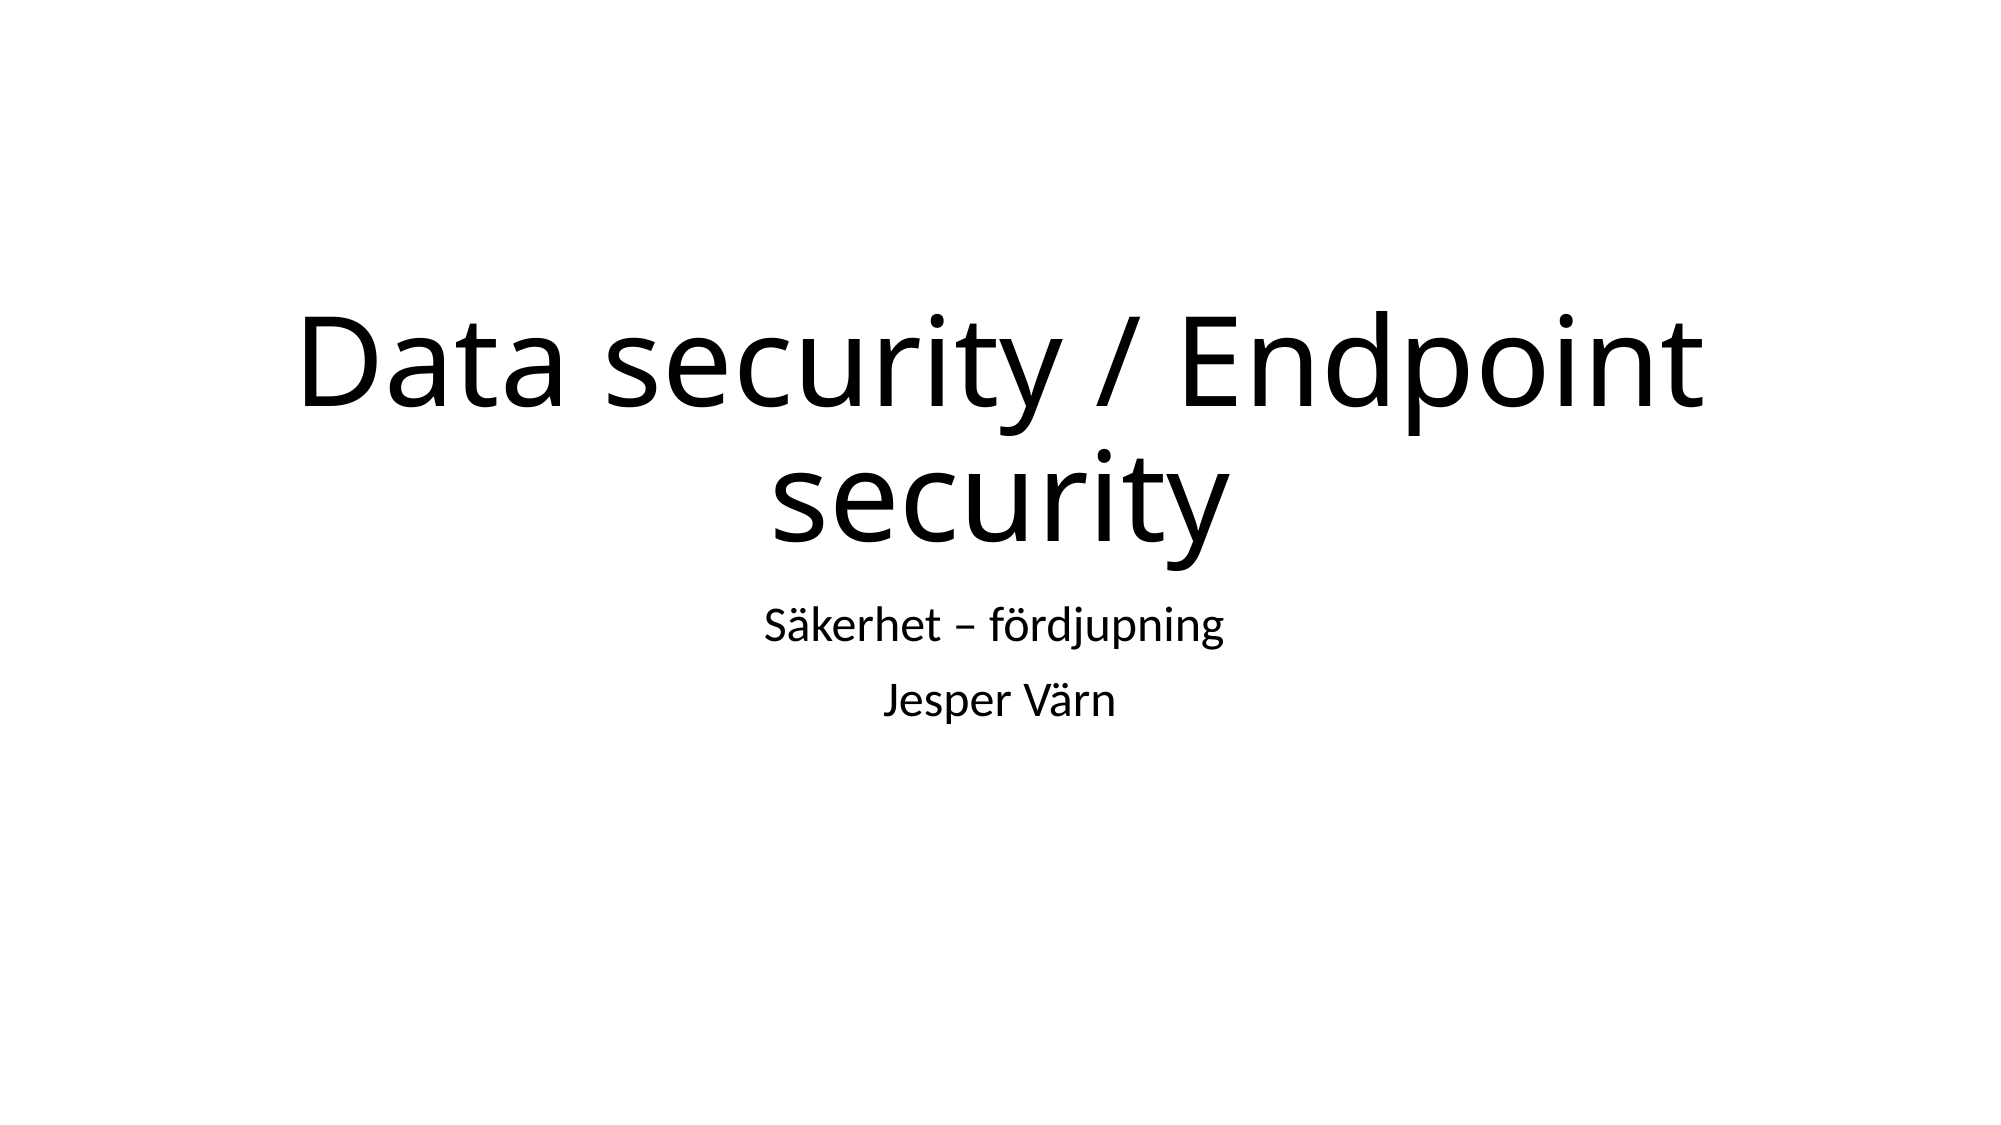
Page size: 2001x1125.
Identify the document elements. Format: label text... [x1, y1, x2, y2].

title Data security / Endpoint security [249, 184, 1750, 576]
subtitle Säkerhet – fördjupning Jesper Värn [249, 590, 1750, 863]
